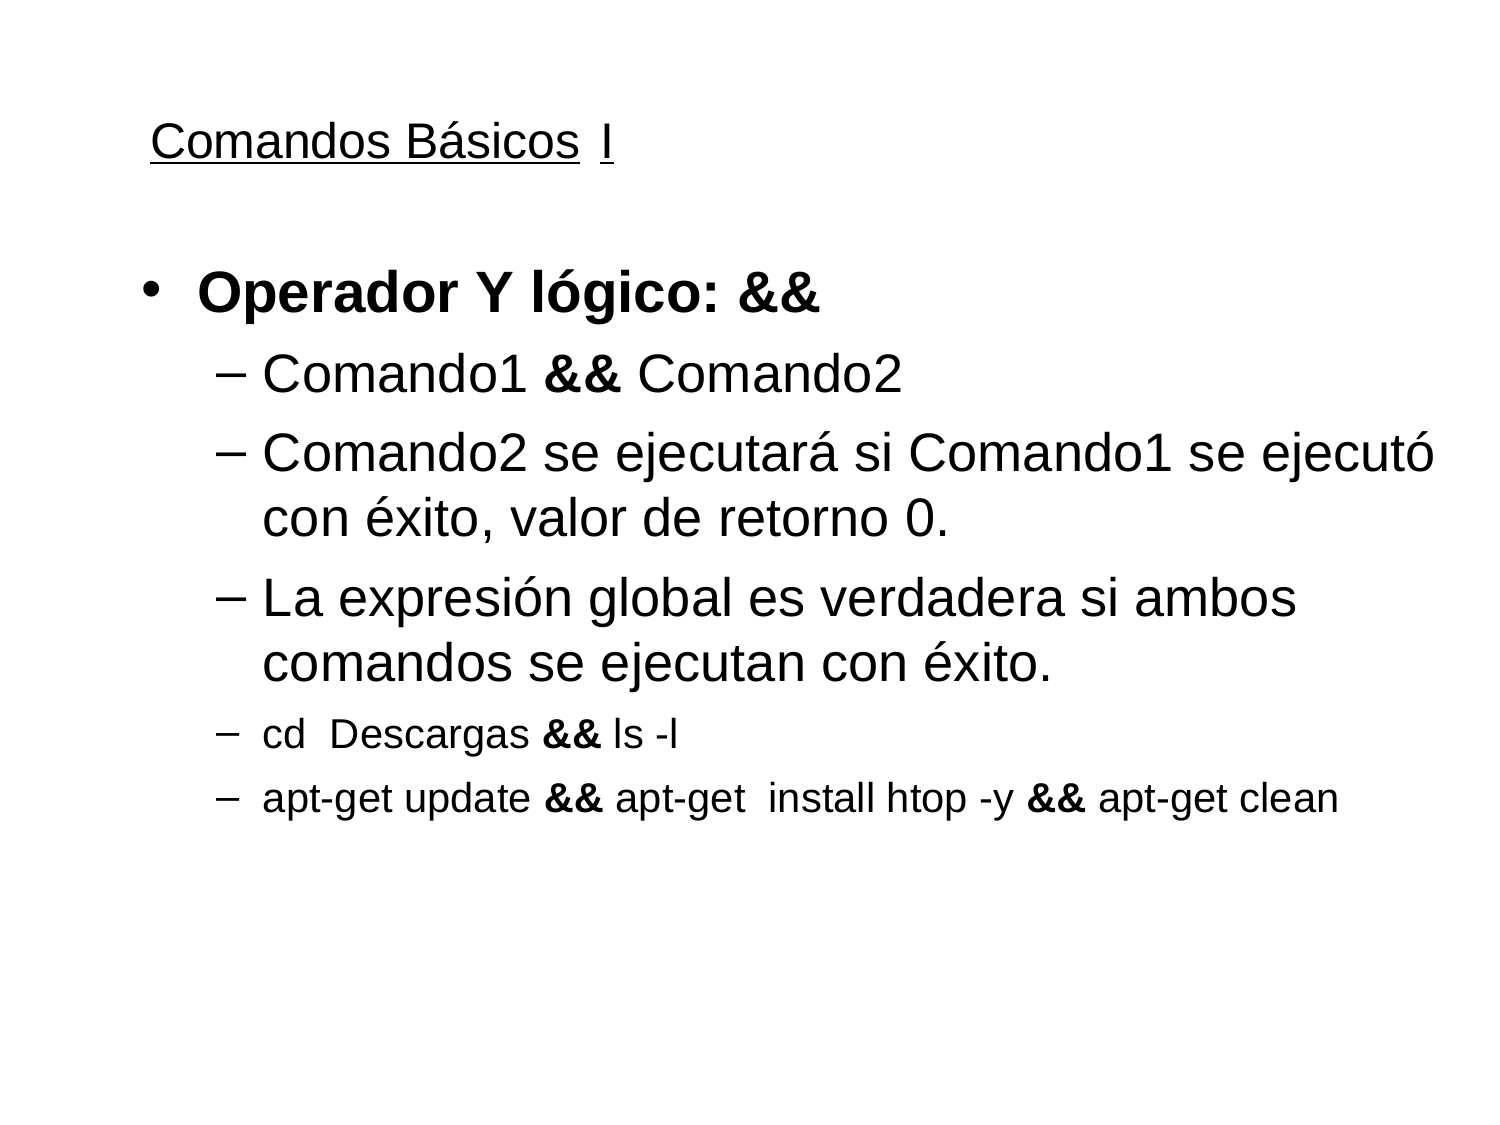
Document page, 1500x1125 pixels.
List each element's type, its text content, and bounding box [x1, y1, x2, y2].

title Comandos Básicos I [75, 45, 1426, 233]
list Operador Y lógico: && Comando1 && Comando2 Comando2 se ejecutará si Comando1 se ejecutó con éxito, valor de retorno 0. La expresión global es verdadera si ambos comandos se ejecutan con éxito. cd Descargas && ls -l apt-get update && apt-get install htop -y && apt-get clean [126, 259, 1477, 1083]
